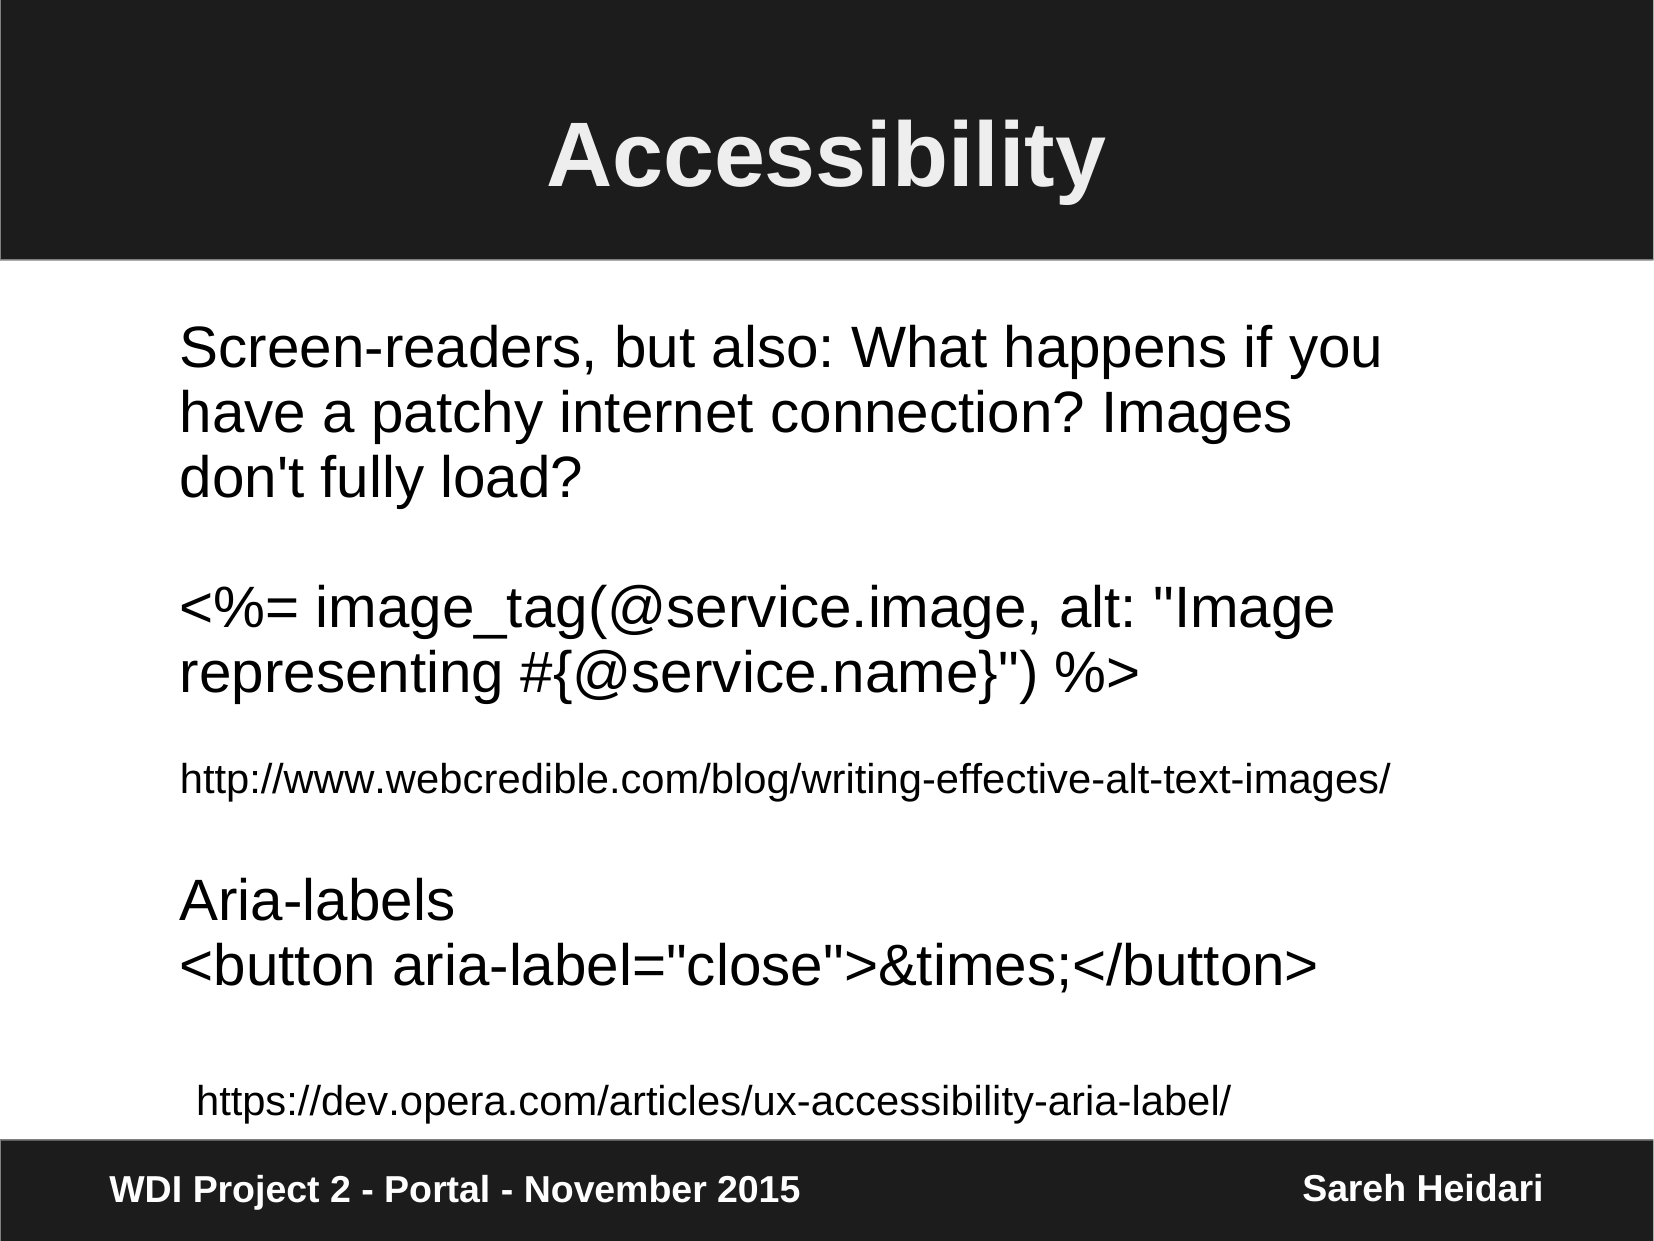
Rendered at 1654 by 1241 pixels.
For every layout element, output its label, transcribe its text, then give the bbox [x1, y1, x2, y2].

text_box Screen-readers, but also: What happens if you have a patchy internet connection? Images don't fully load? <%= image_tag(@service.image, alt: "Image representing #{@service.name}") %> http://www.webcredible.com/blog/writing-effective-alt-text-images/ Aria-labels <button aria-label="close">&times;</button> https://dev.opera.com/articles/ux-accessibility-aria-label/ [129, 303, 1442, 709]
text_box [0, 1139, 1654, 1241]
text_box Sareh Heidari [1287, 1157, 1607, 1241]
text_box [0, 0, 1654, 260]
title Accessibility [82, 49, 1571, 257]
text_box WDI Project 2 - Portal - November 2015 [94, 1159, 863, 1241]
